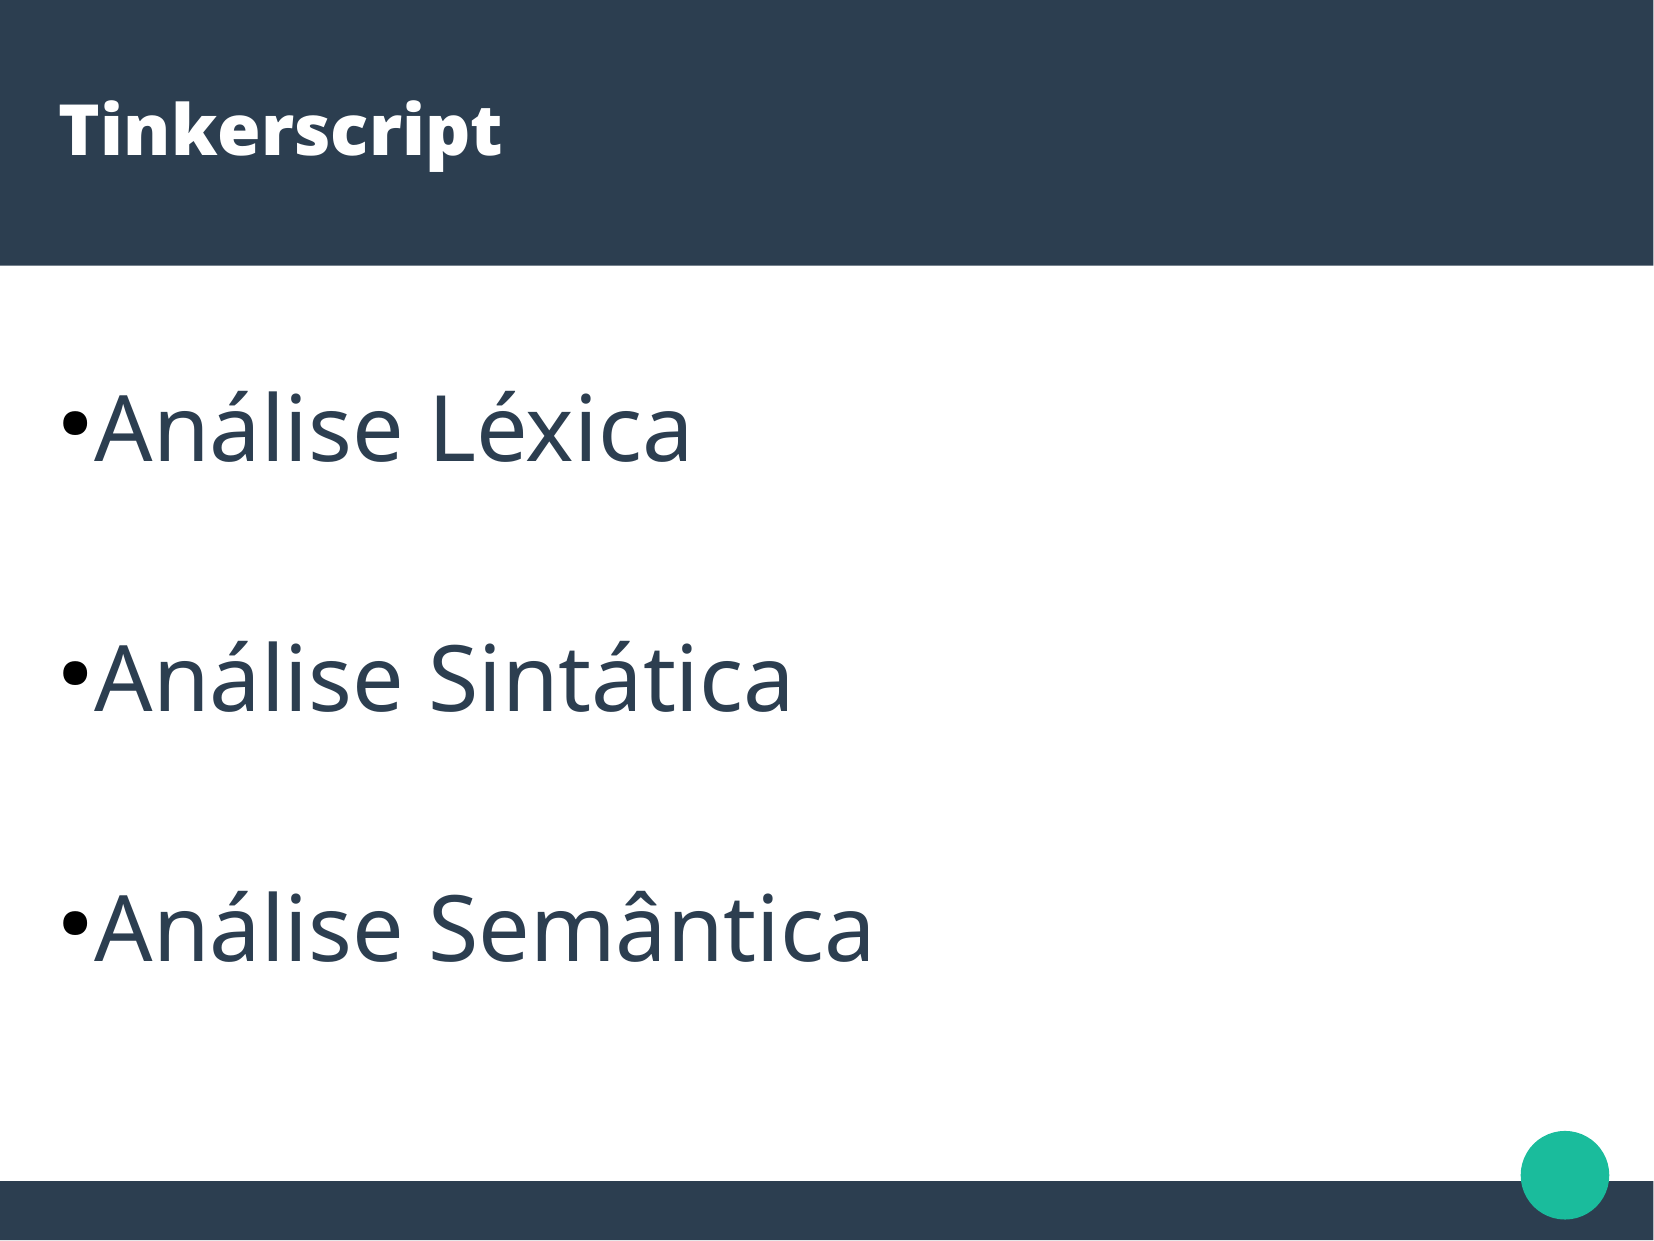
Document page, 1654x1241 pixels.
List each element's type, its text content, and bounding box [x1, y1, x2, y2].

title Tinkerscript [59, 49, 1595, 207]
subtitle Análise Léxica Análise Sintática Análise Semântica [59, 324, 1595, 1152]
